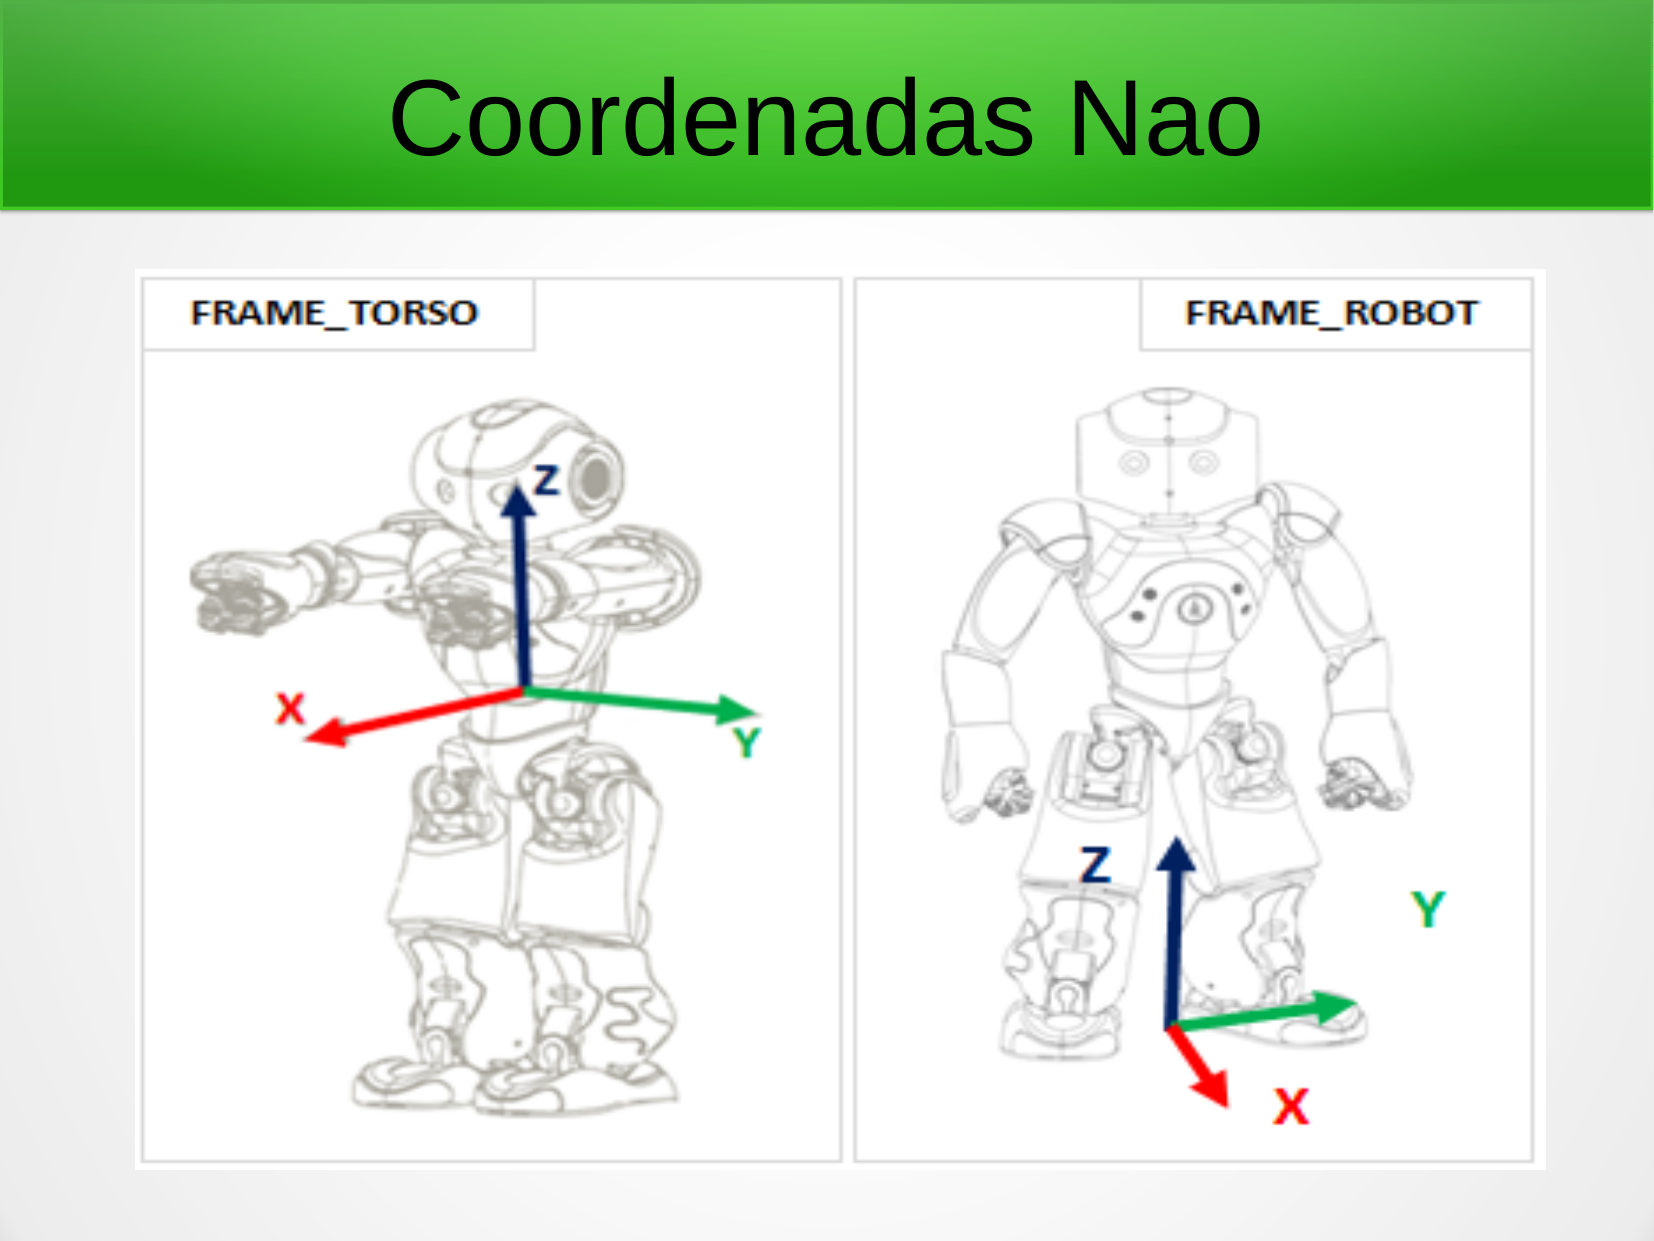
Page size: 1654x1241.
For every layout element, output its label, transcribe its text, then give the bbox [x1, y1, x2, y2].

picture [135, 269, 1546, 1171]
title Coordenadas Nao [82, 47, 1571, 189]
